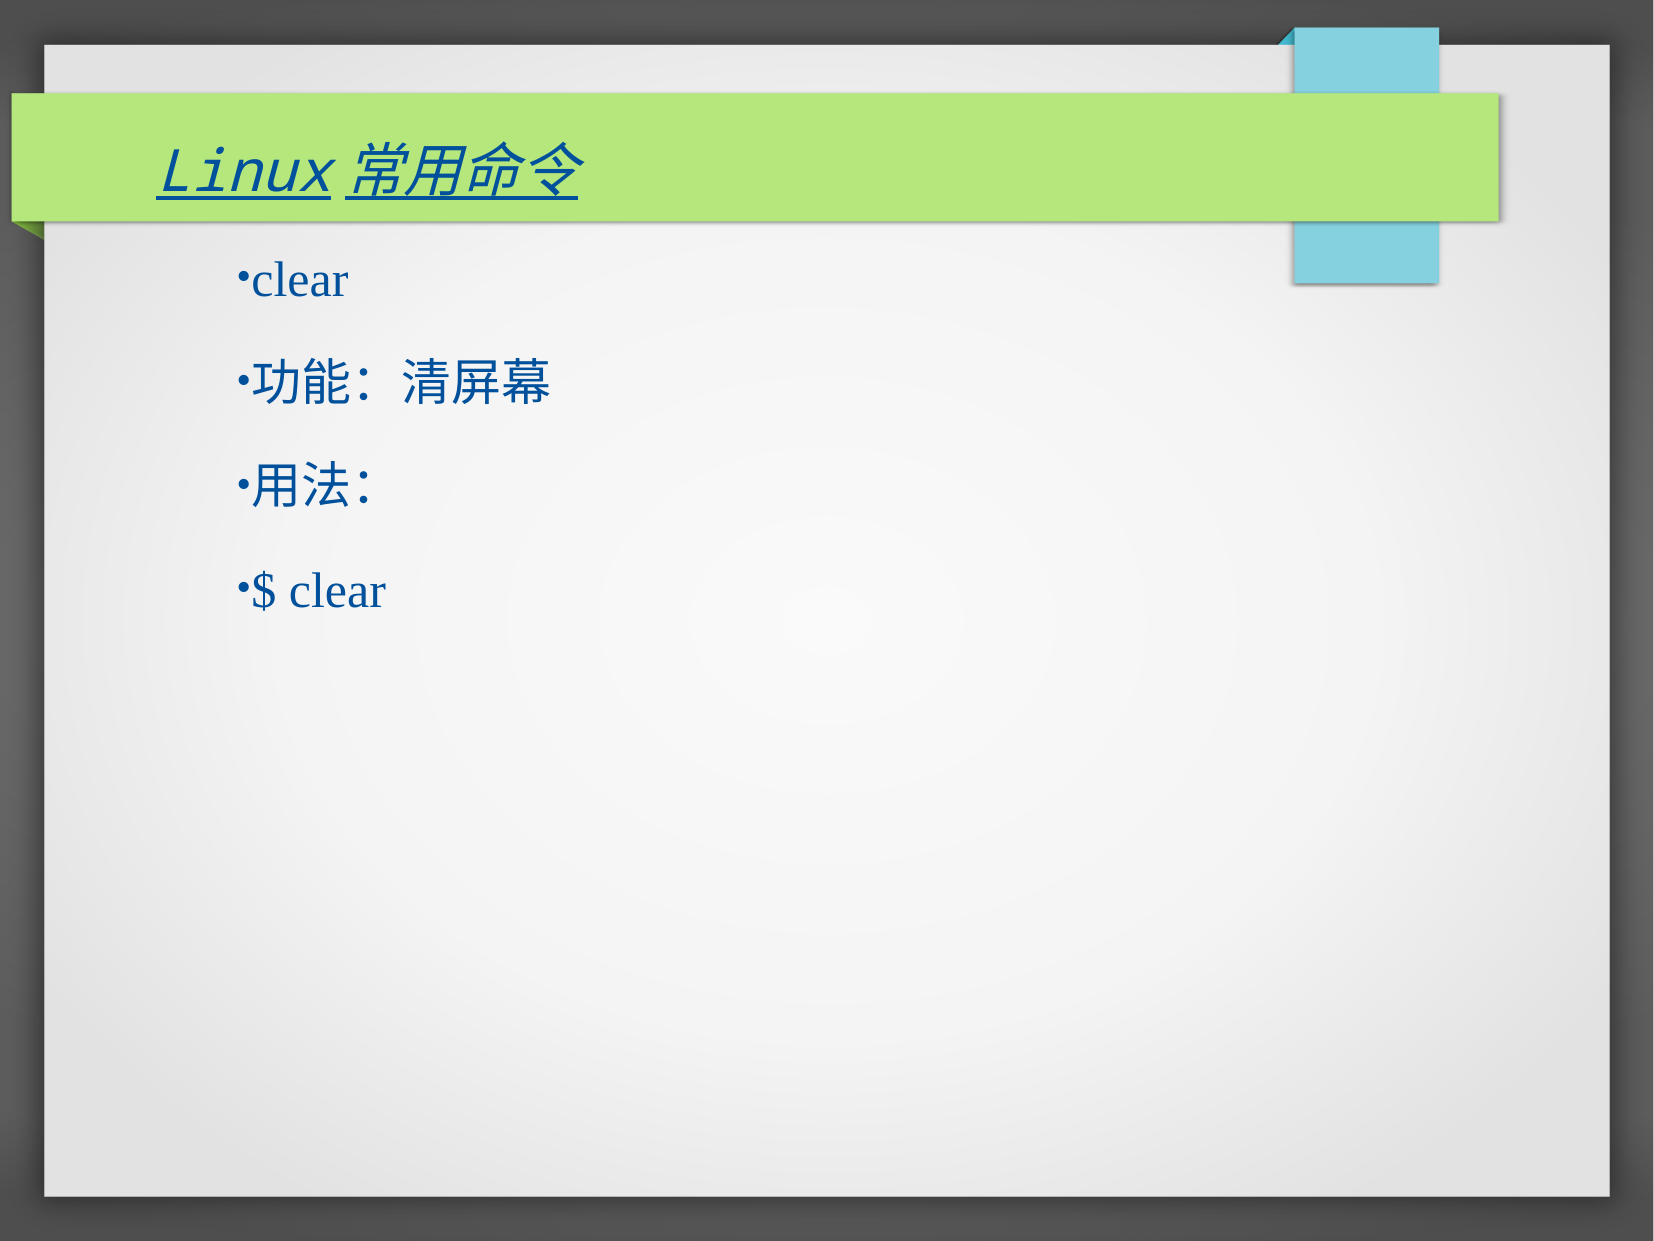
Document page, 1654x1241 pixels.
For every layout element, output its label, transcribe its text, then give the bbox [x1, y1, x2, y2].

picture [0, 0, 1654, 1241]
text_box Linux常用命令 clear 功能：清屏幕 用法： $ clear [71, 125, 1595, 626]
